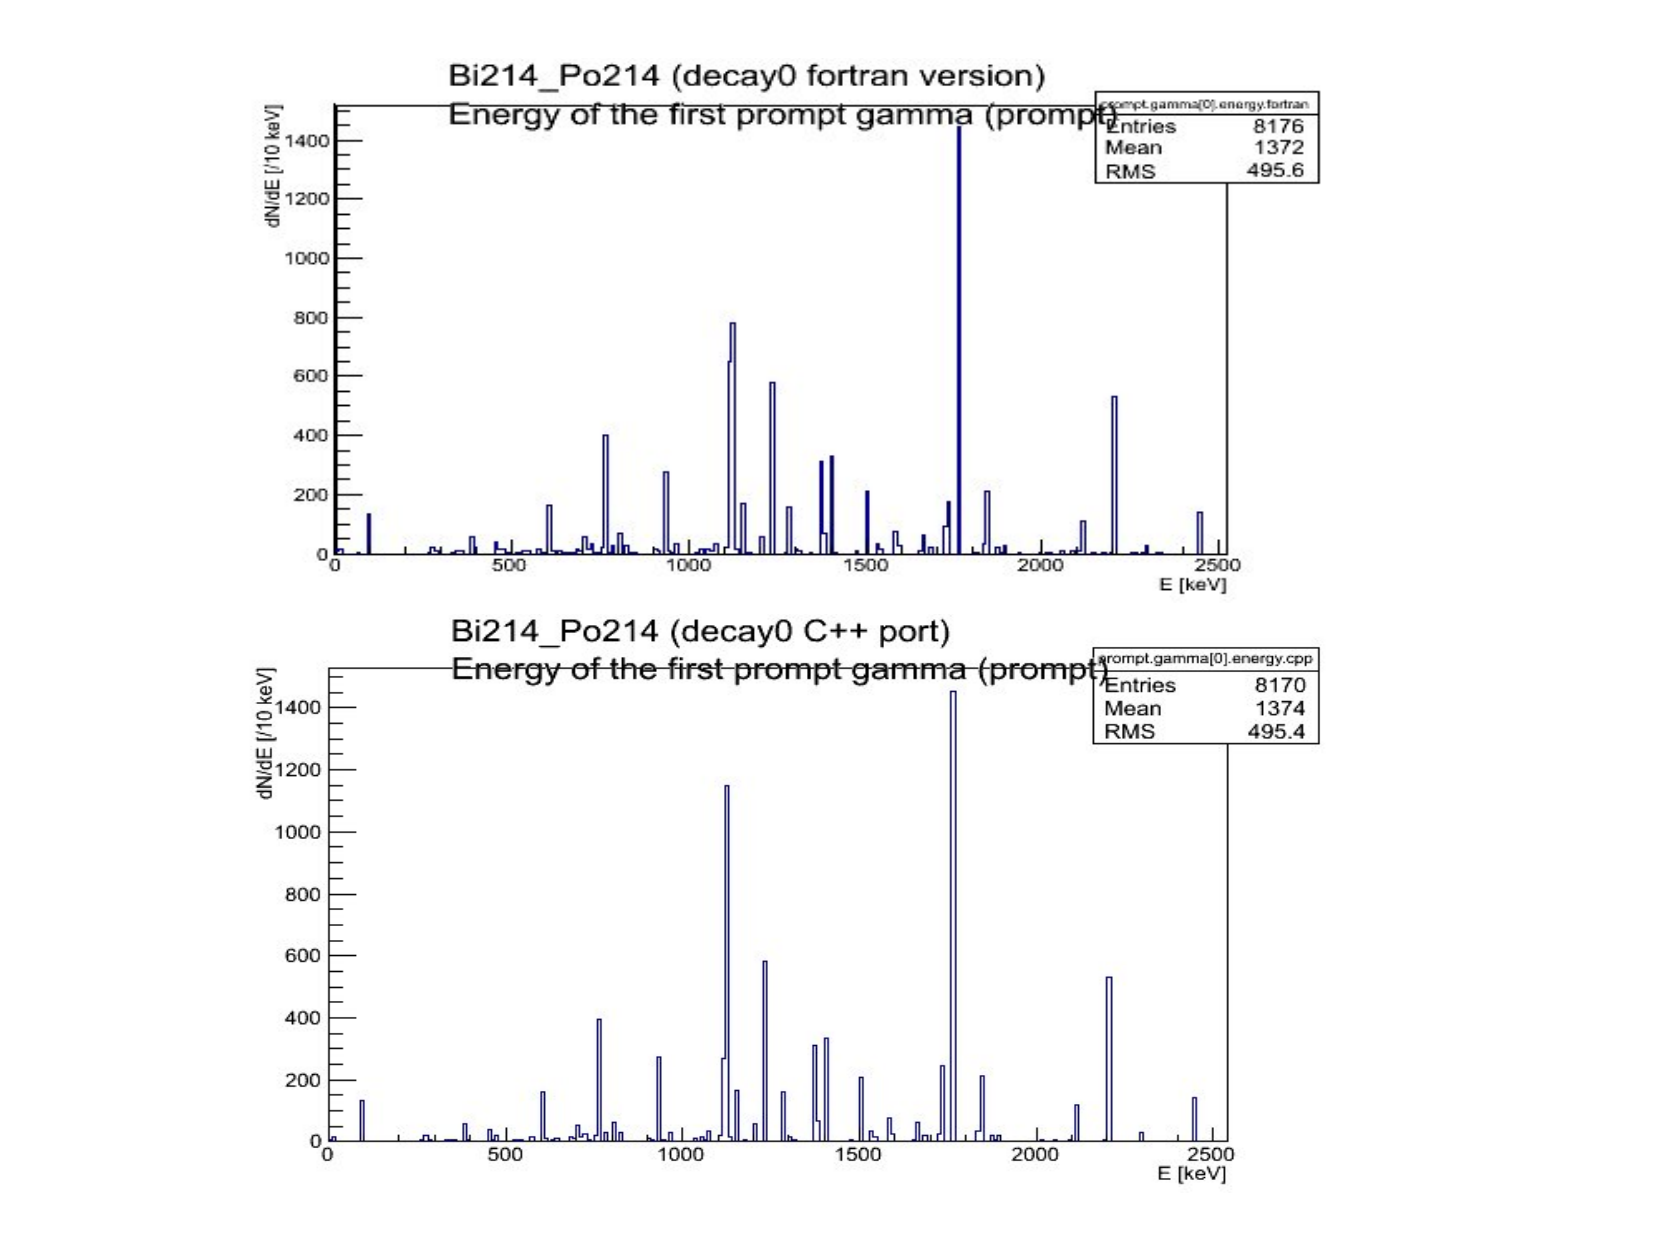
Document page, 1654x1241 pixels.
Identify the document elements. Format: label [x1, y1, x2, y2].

picture [224, 614, 1335, 1193]
picture [236, 58, 1335, 603]
